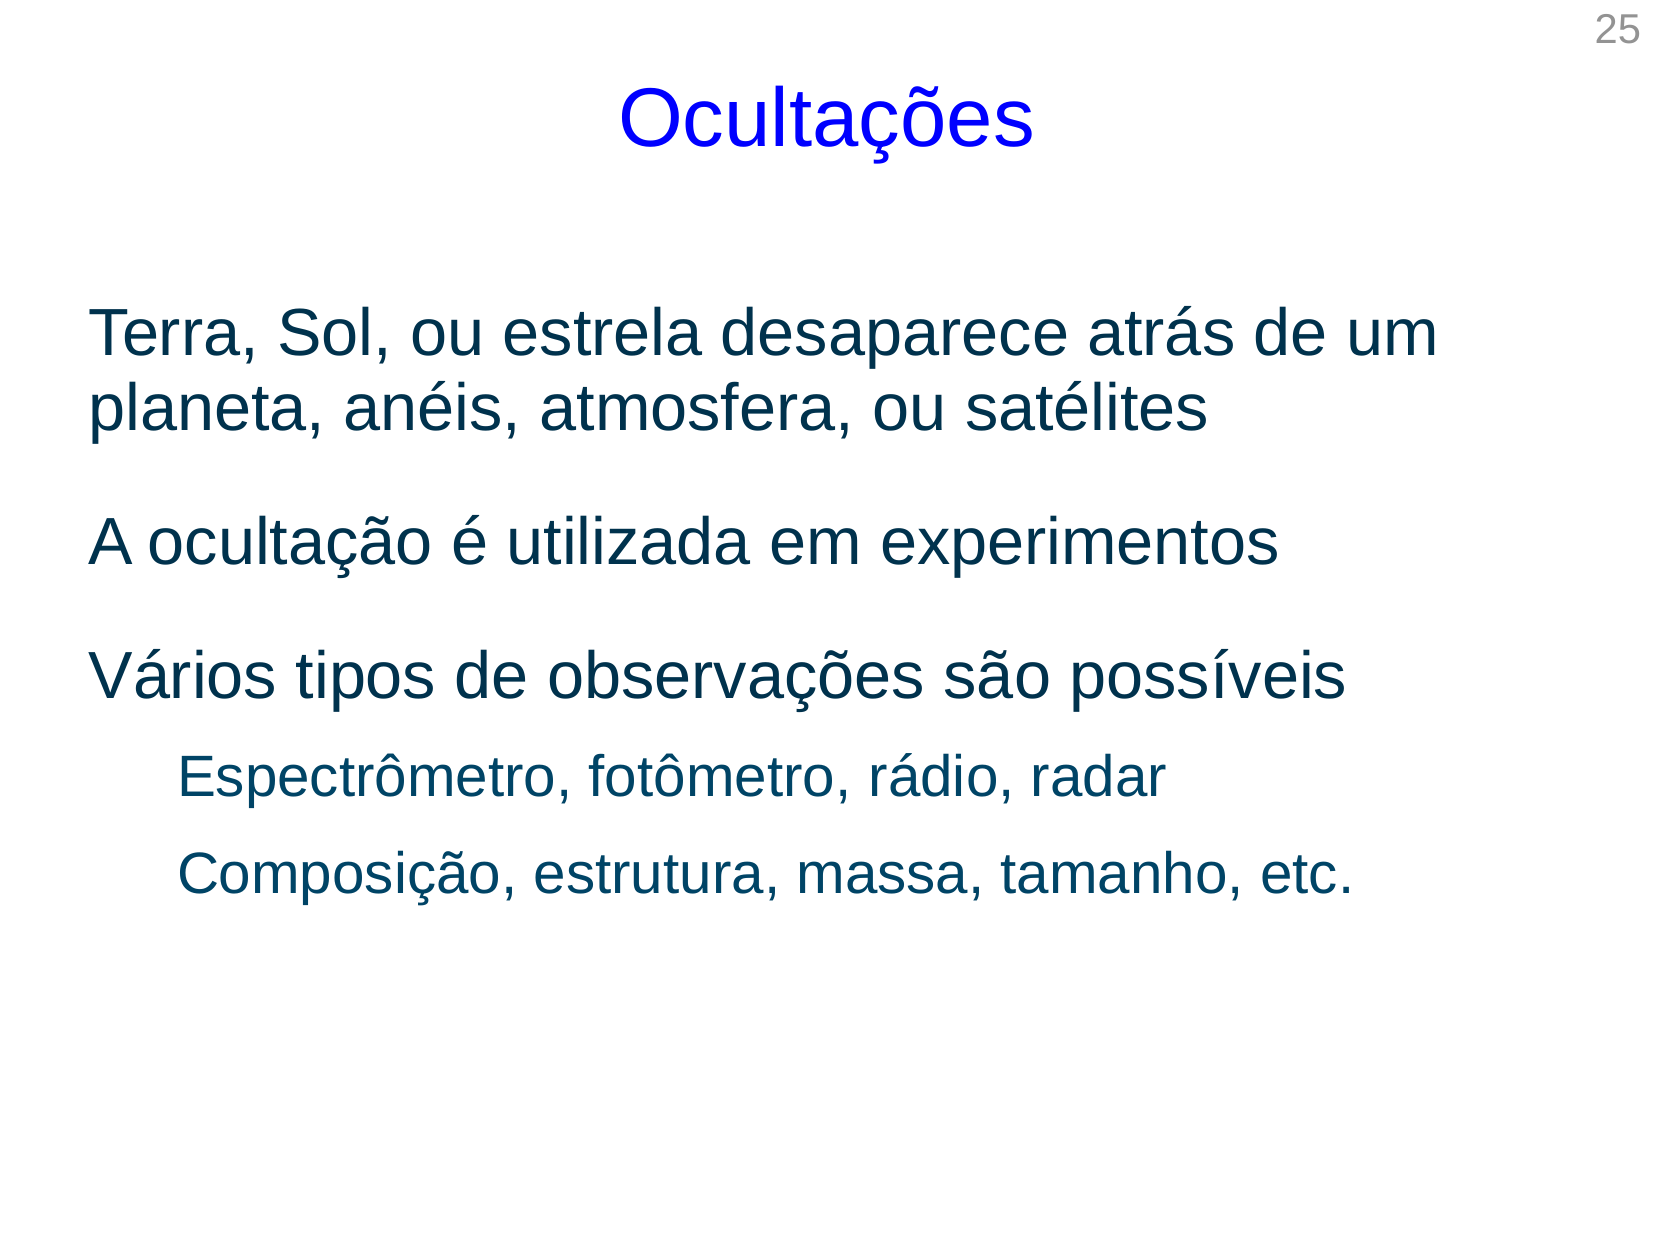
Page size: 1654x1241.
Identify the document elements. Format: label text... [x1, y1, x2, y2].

list Terra, Sol, ou estrela desaparece atrás de um planeta, anéis, atmosfera, ou satélites A ocultação é utilizada em experimentos Vários tipos de observações são possíveis Espectrômetro, fotômetro, rádio, radar Composição, estrutura, massa, tamanho, etc. [88, 295, 1565, 1182]
title Ocultações [88, 59, 1565, 178]
